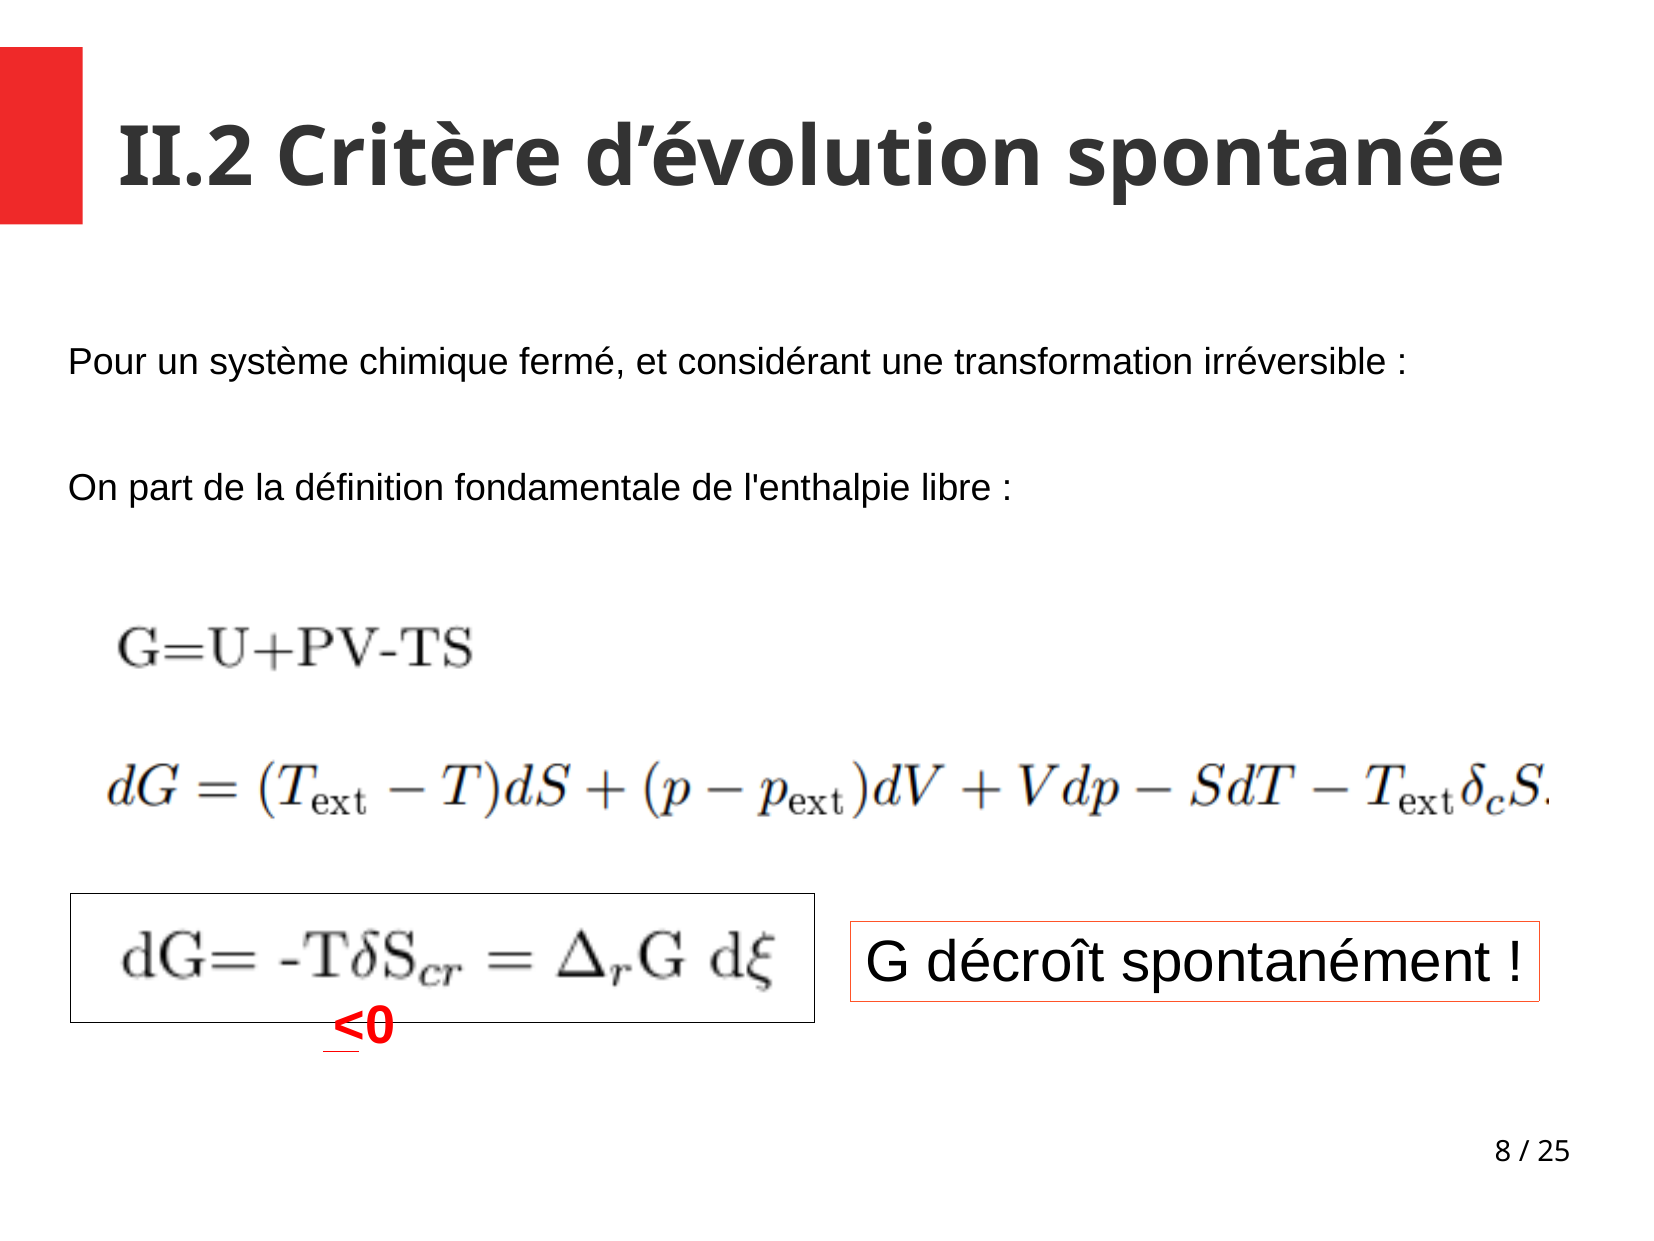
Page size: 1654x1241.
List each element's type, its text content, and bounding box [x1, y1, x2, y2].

text_box Pour un système chimique fermé, et considérant une transformation irréversible : On part de la définition fondamentale de l'enthalpie libre : [53, 333, 1560, 544]
picture [70, 893, 815, 1023]
text_box <0 [318, 987, 461, 1063]
picture [94, 744, 1549, 827]
title II.2 Critère d’évolution spontanée [118, 49, 1571, 257]
text_box G décroît spontanément ! [850, 921, 1540, 1002]
picture [84, 590, 497, 697]
